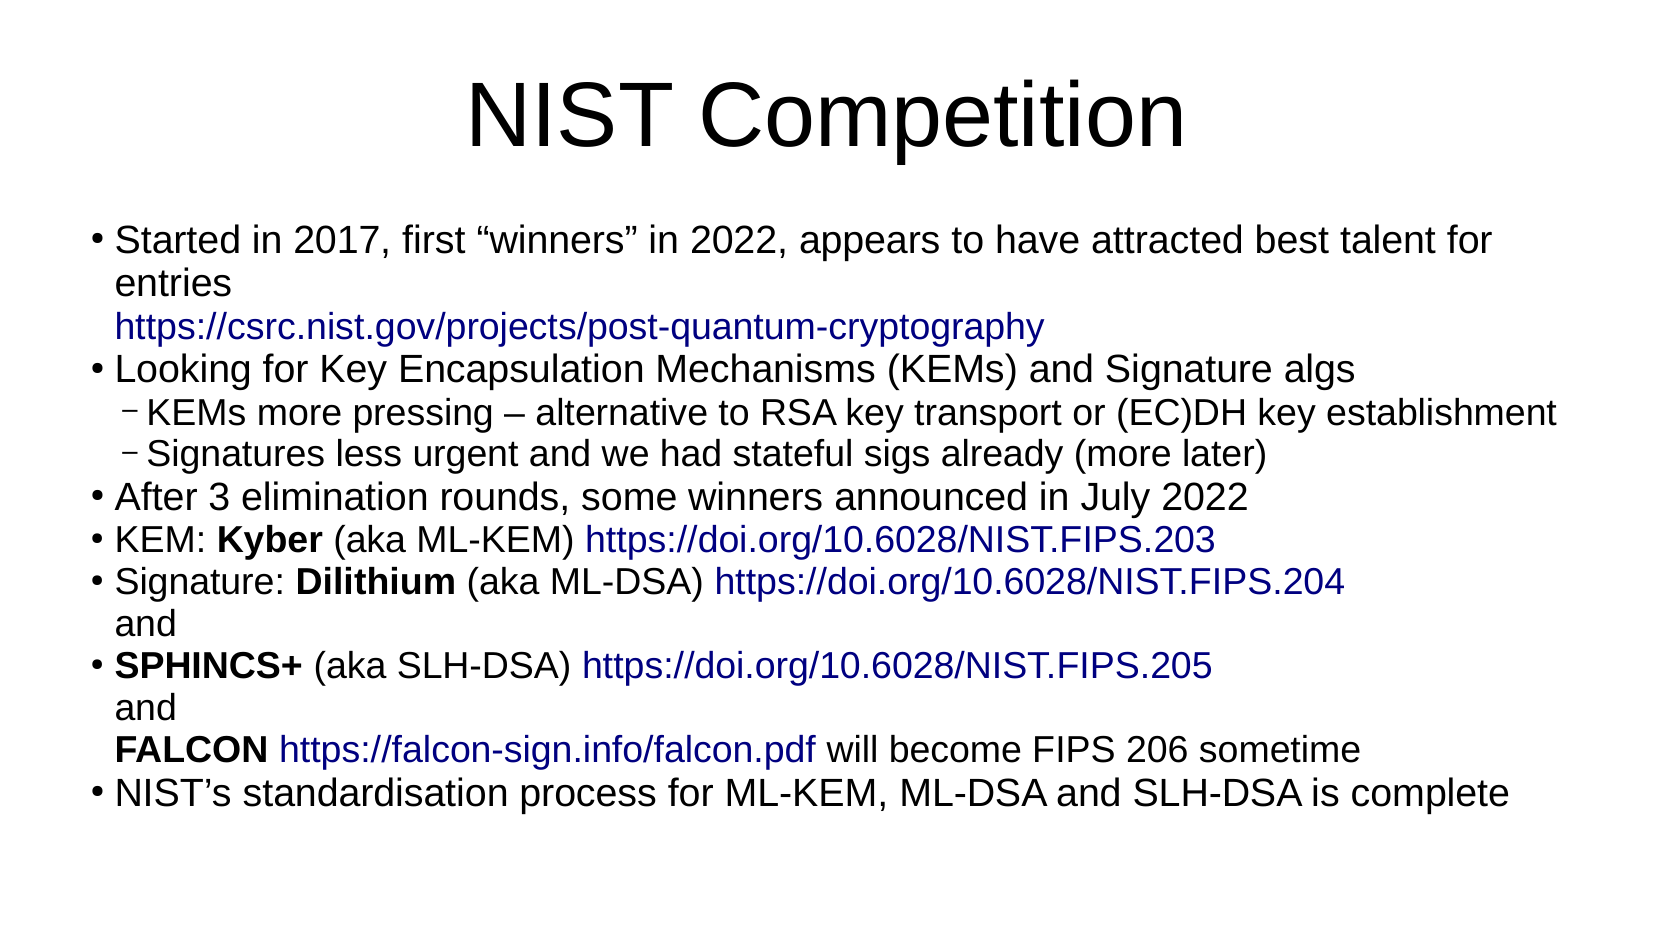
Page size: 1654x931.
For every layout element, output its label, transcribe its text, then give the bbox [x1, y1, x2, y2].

title NIST Competition [82, 37, 1571, 193]
list Started in 2017, first “winners” in 2022, appears to have attracted best talent for entries https://csrc.nist.gov/projects/post-quantum-cryptography Looking for Key Encapsulation Mechanisms (KEMs) and Signature algs KEMs more pressing – alternative to RSA key transport or (EC)DH key establishment Signatures less urgent and we had stateful sigs already (more later) After 3 elimination rounds, some winners announced in July 2022 KEM: Kyber (aka ML-KEM) https://doi.org/10.6028/NIST.FIPS.203 Signature: Dilithium (aka ML-DSA) https://doi.org/10.6028/NIST.FIPS.204 and SPHINCS+ (aka SLH-DSA) https://doi.org/10.6028/NIST.FIPS.205 and FALCON https://falcon-sign.info/falcon.pdf will become FIPS 206 sometime NIST’s standardisation process for ML-KEM, ML-DSA and SLH-DSA is complete [82, 217, 1571, 874]
